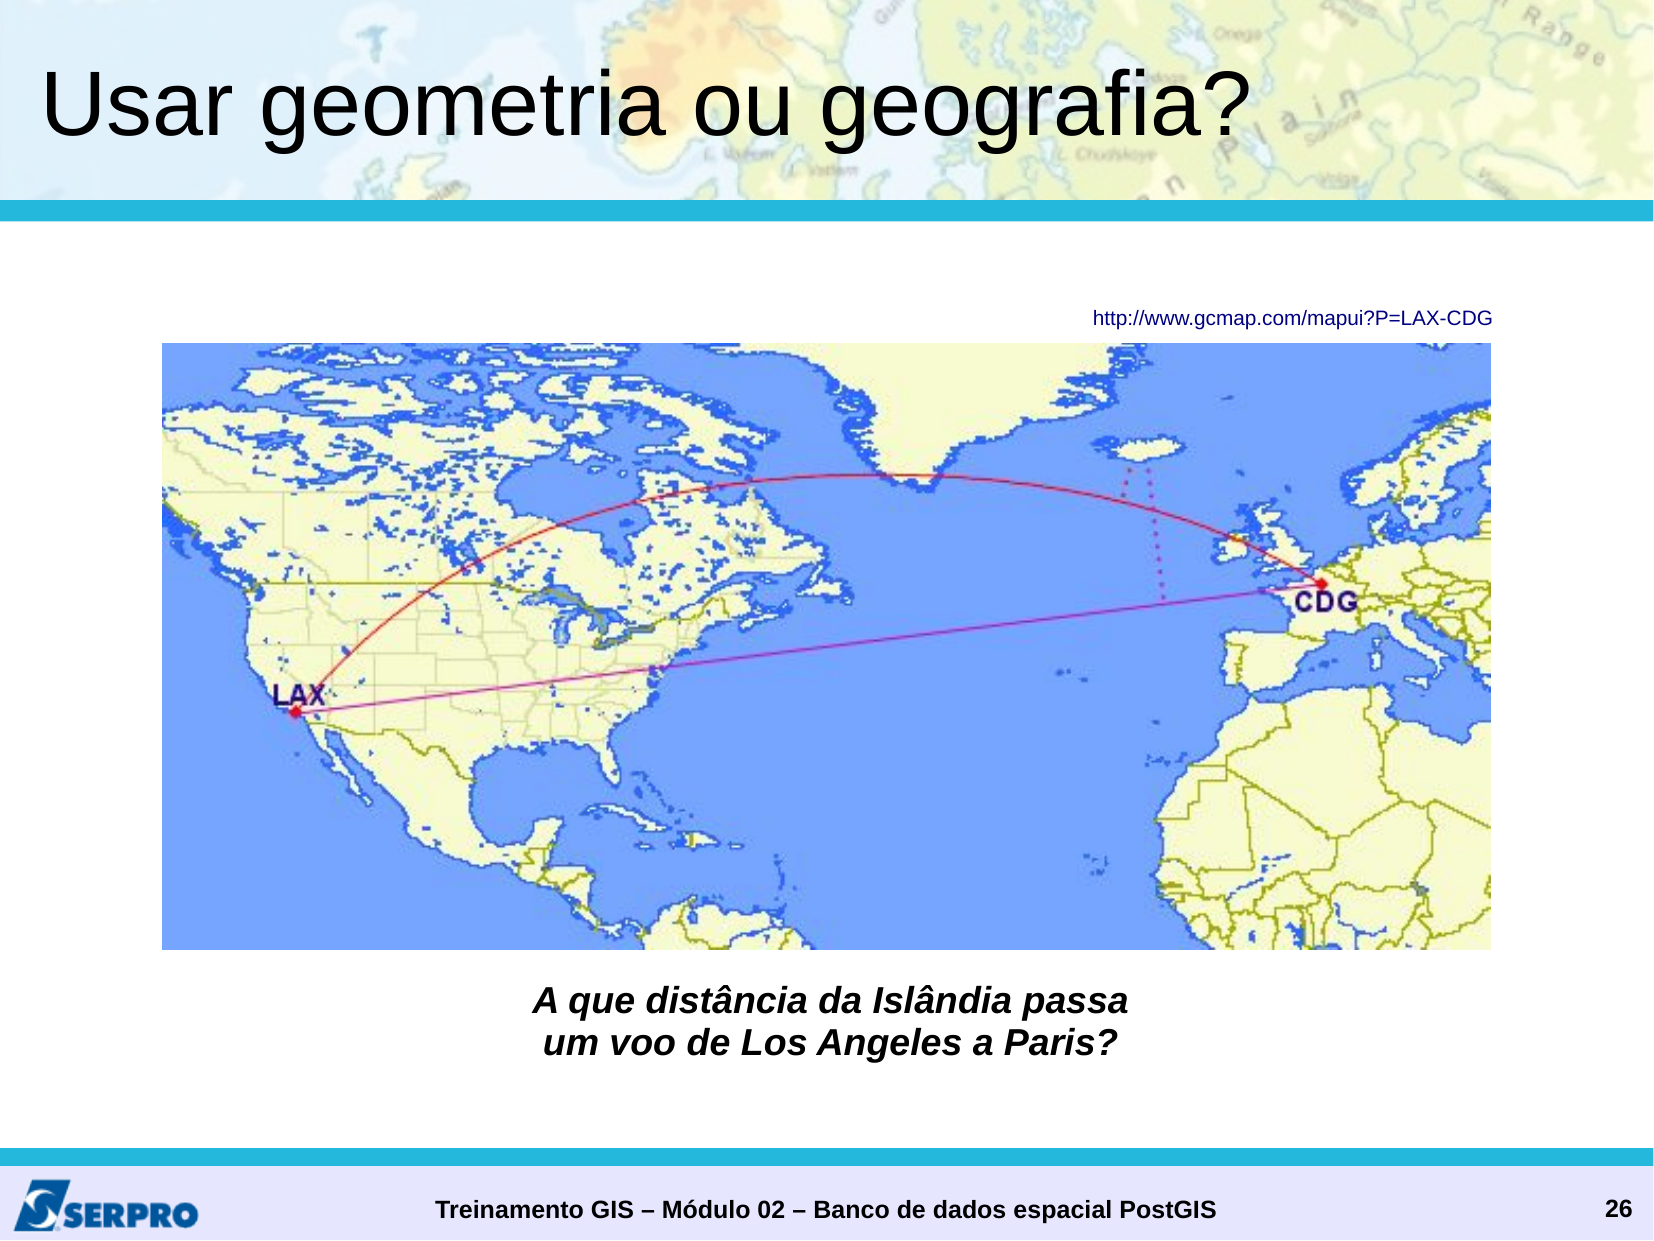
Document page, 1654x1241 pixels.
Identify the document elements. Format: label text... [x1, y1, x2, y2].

picture [162, 343, 1491, 950]
text_box A que distância da Islândia passa um voo de Los Angeles a Paris? [164, 971, 1498, 1071]
text_box http://www.gcmap.com/mapui?P=LAX-CDG [1071, 299, 1508, 338]
title Usar geometria ou geografia? [40, 49, 1614, 159]
picture [10, 1177, 201, 1235]
